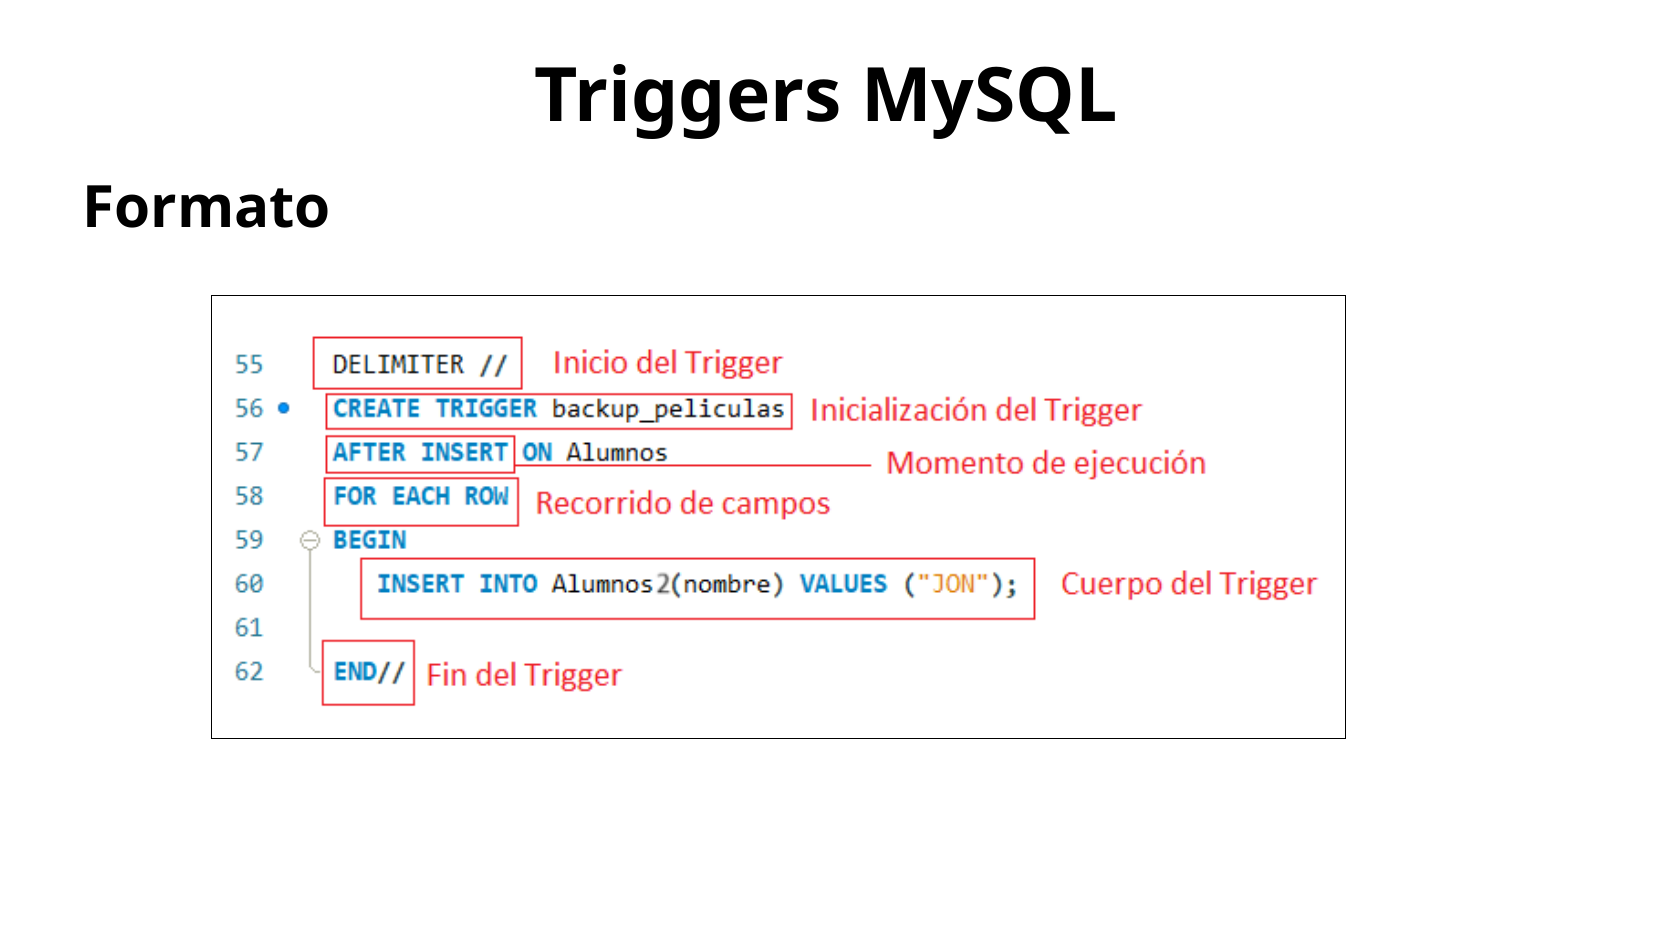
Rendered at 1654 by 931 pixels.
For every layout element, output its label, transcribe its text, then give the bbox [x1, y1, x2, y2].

list Formato [82, 165, 1571, 875]
picture [211, 295, 1346, 739]
title Triggers MySQL [82, 37, 1571, 148]
